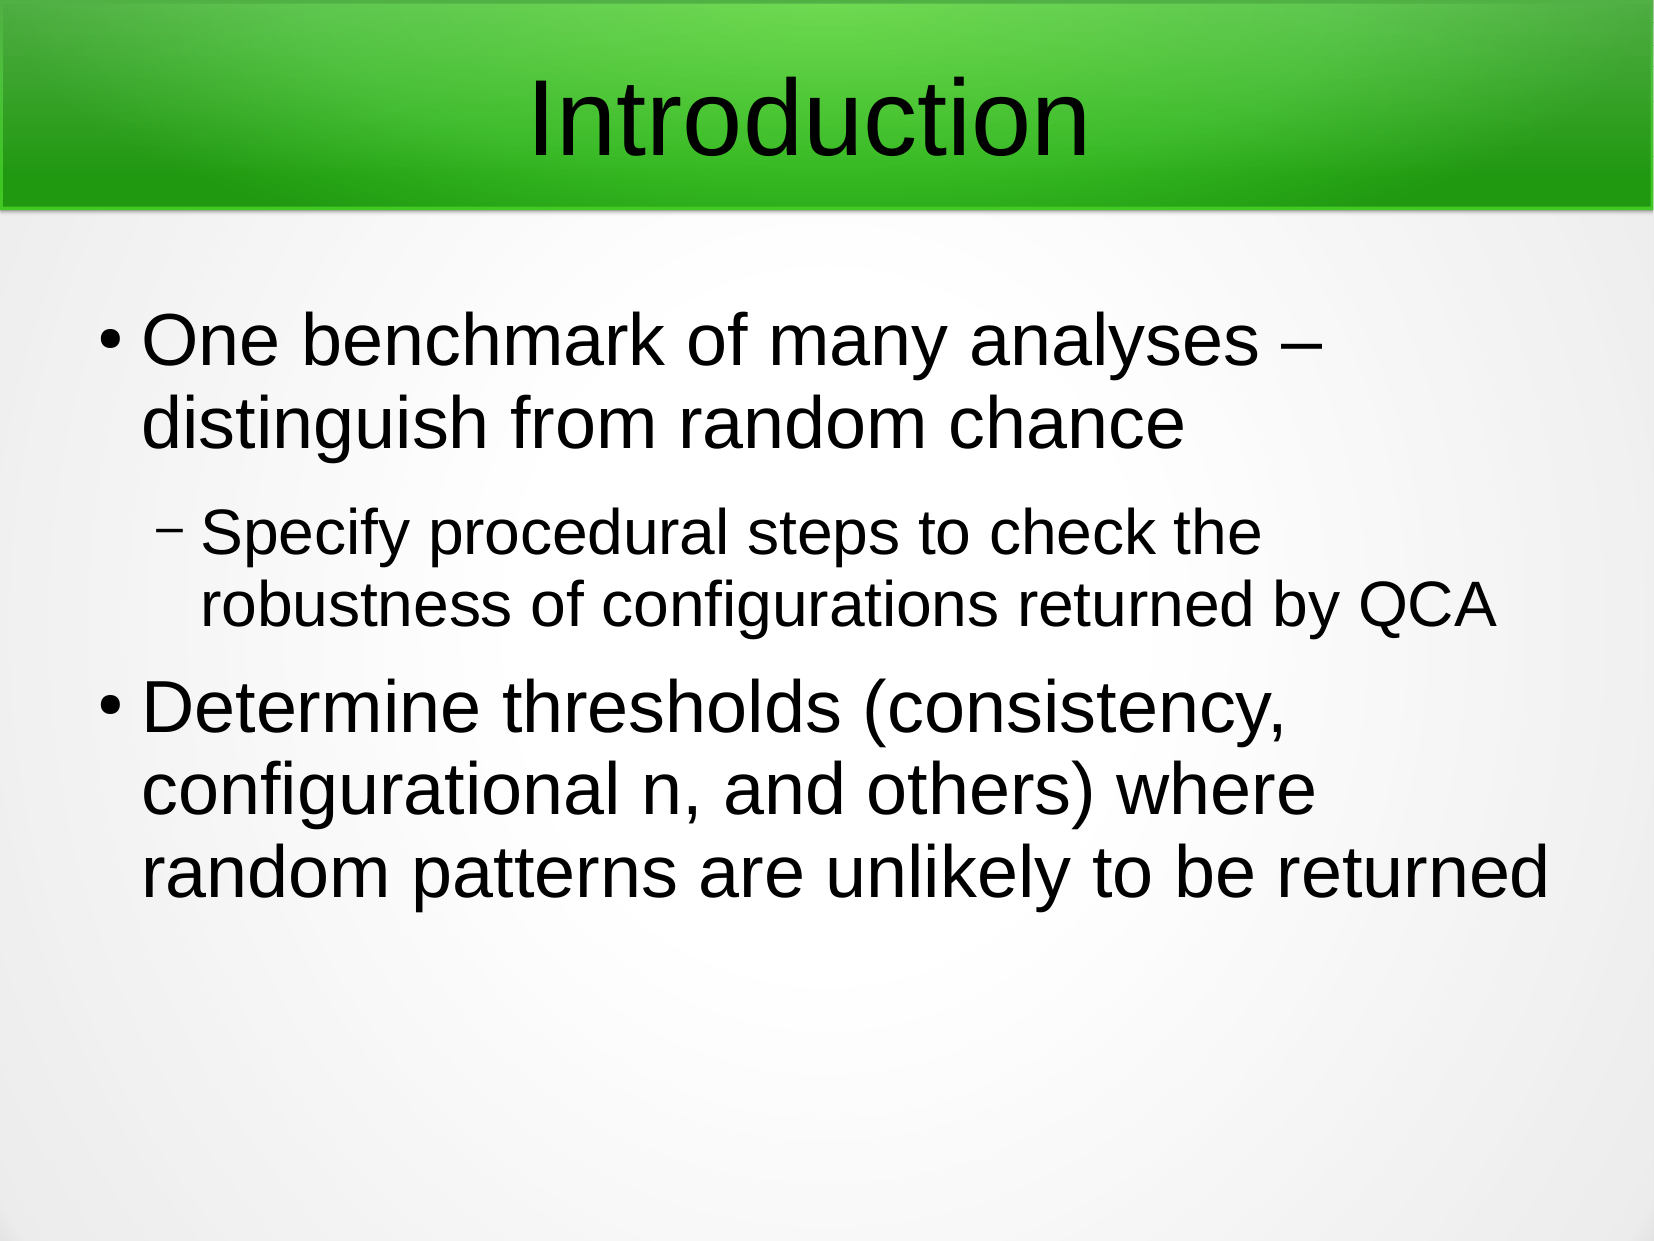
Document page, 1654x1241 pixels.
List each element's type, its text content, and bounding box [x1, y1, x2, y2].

title Introduction [82, 47, 1571, 189]
list One benchmark of many analyses – distinguish from random chance Specify procedural steps to check the robustness of configurations returned by QCA Determine thresholds (consistency, configurational n, and others) where random patterns are unlikely to be returned [82, 299, 1571, 1019]
